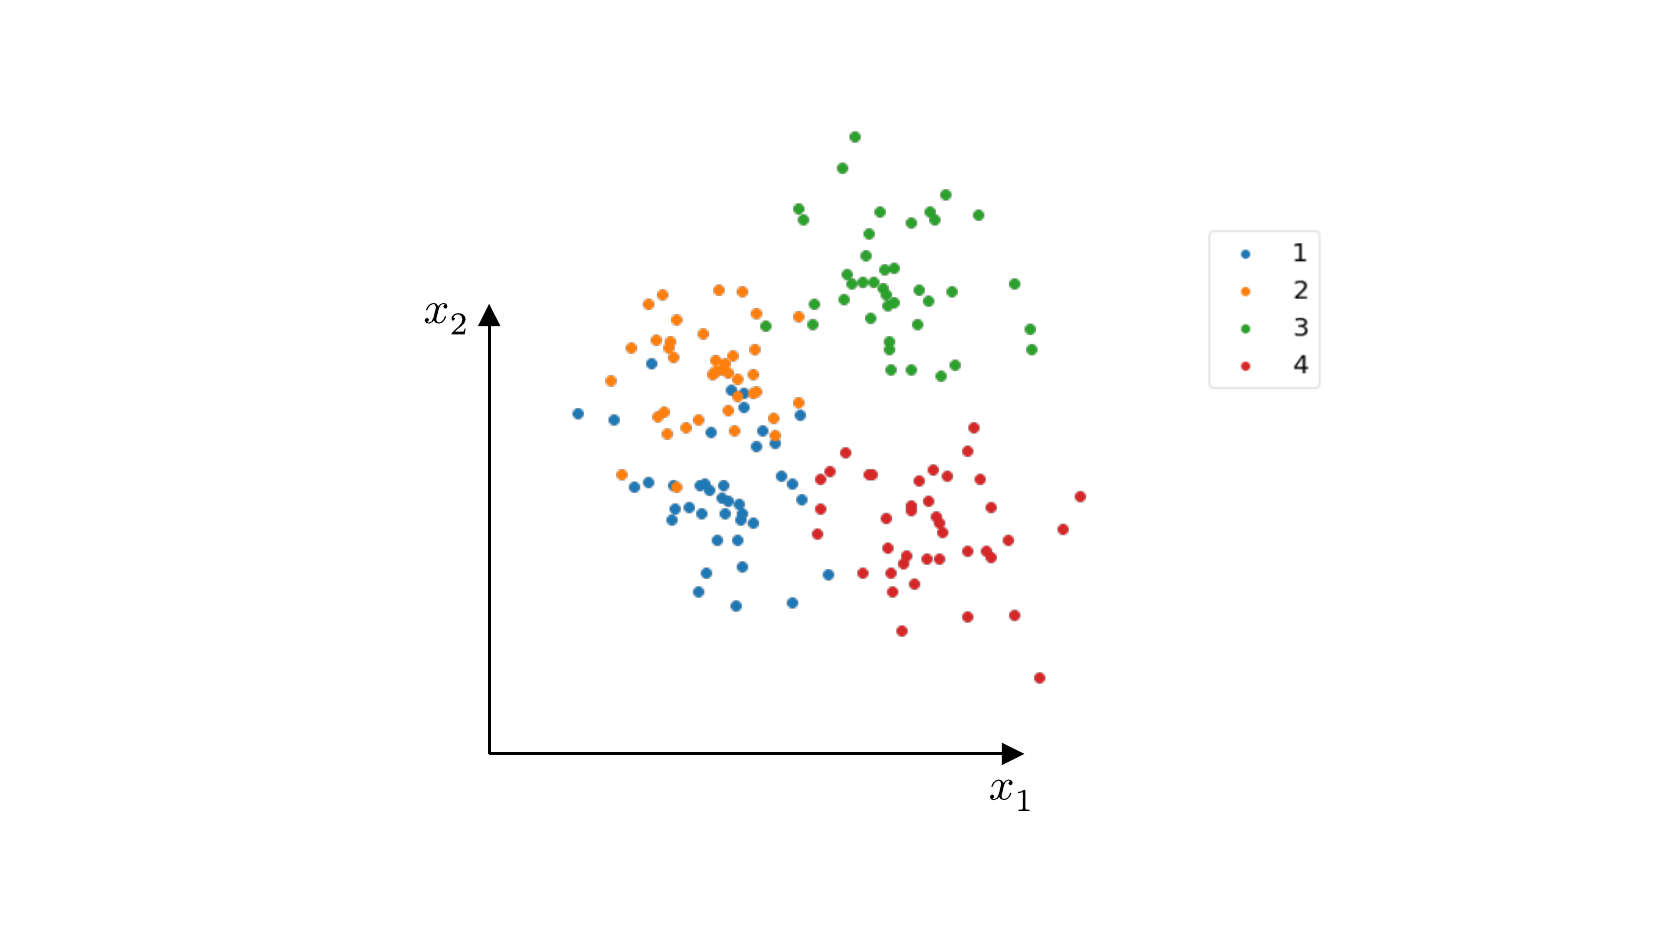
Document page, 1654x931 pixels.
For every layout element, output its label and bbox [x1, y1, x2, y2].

picture [988, 779, 1030, 811]
picture [1205, 227, 1324, 390]
picture [512, 99, 1144, 715]
picture [421, 301, 468, 337]
